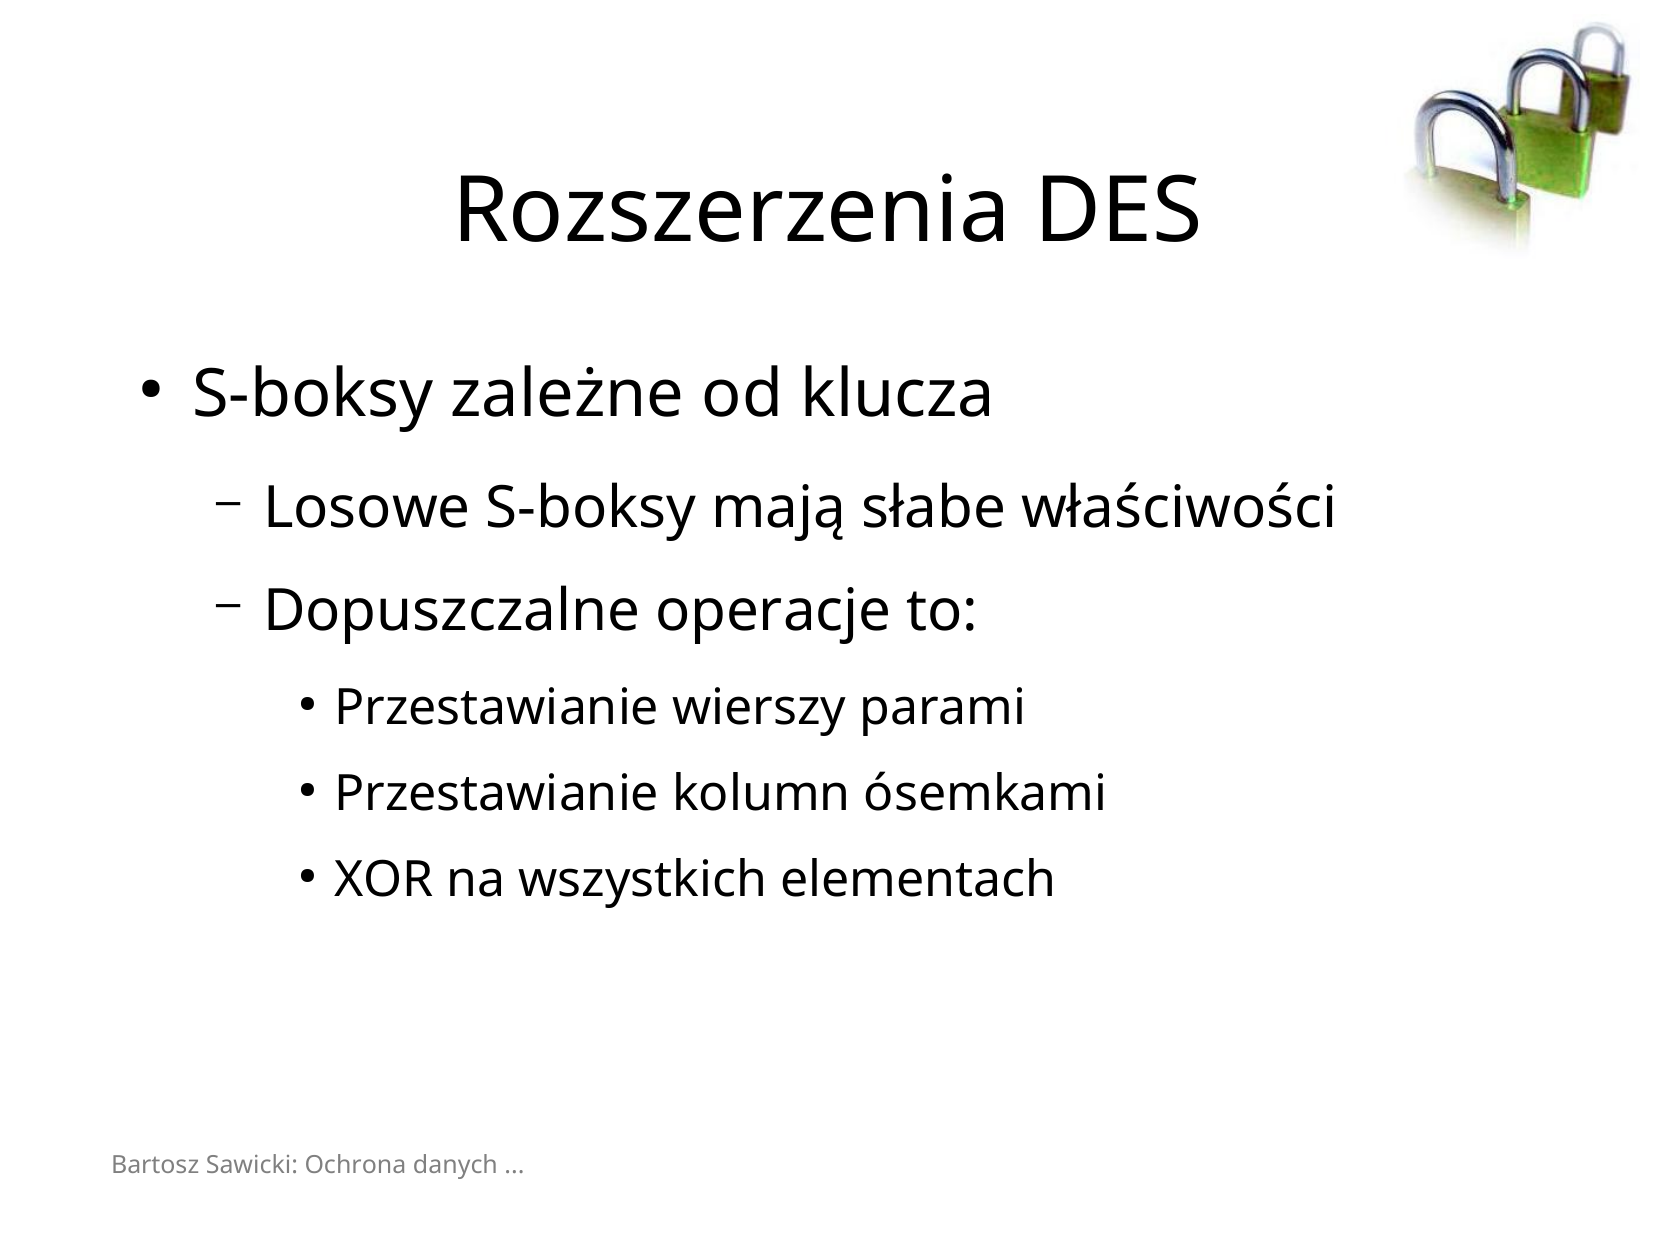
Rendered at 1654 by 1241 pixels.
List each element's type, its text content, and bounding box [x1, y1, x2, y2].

list S-boksy zależne od klucza Losowe S-boksy mają słabe właściwości Dopuszczalne operacje to: Przestawianie wierszy parami Przestawianie kolumn ósemkami XOR na wszystkich elementach [121, 344, 1534, 1127]
title Rozszerzenia DES [121, 102, 1534, 311]
picture [1385, 14, 1640, 266]
